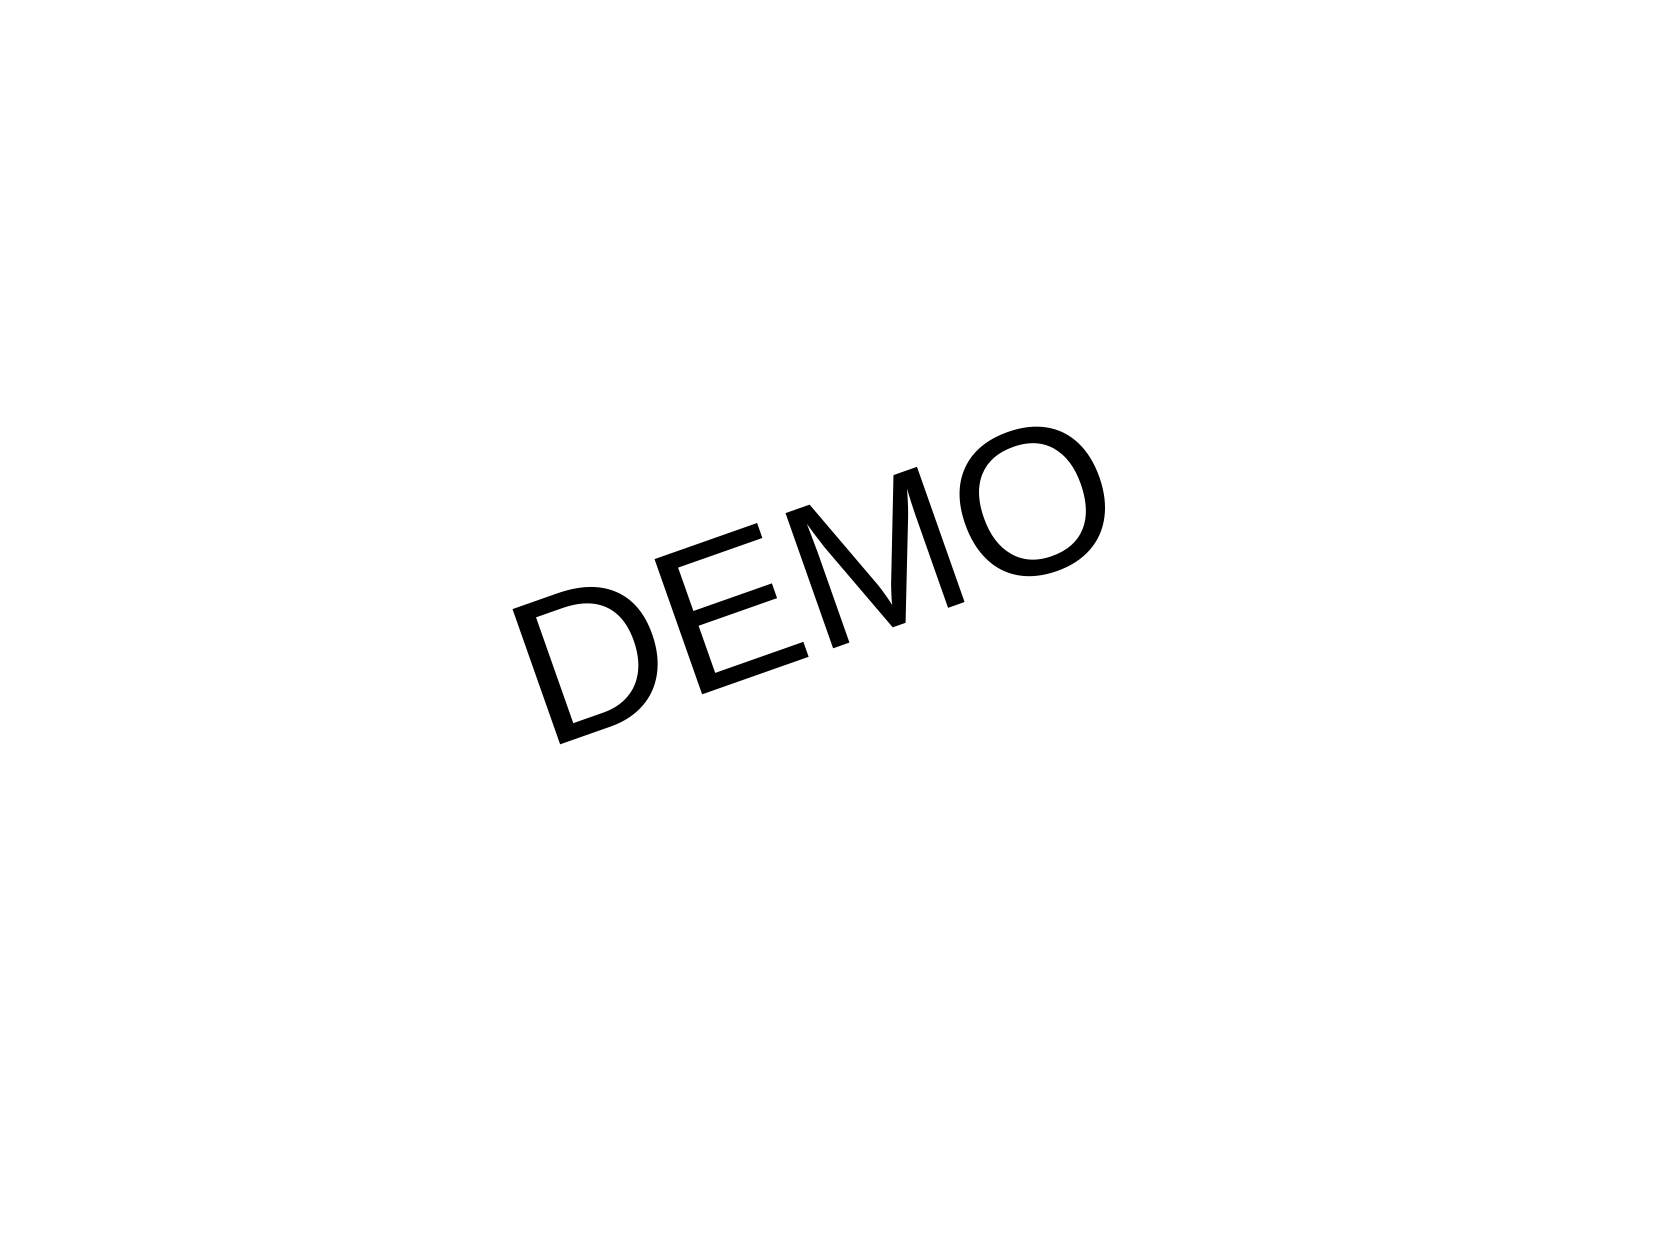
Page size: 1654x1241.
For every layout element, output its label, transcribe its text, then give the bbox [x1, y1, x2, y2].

title DEMO [0, 117, 1654, 1040]
